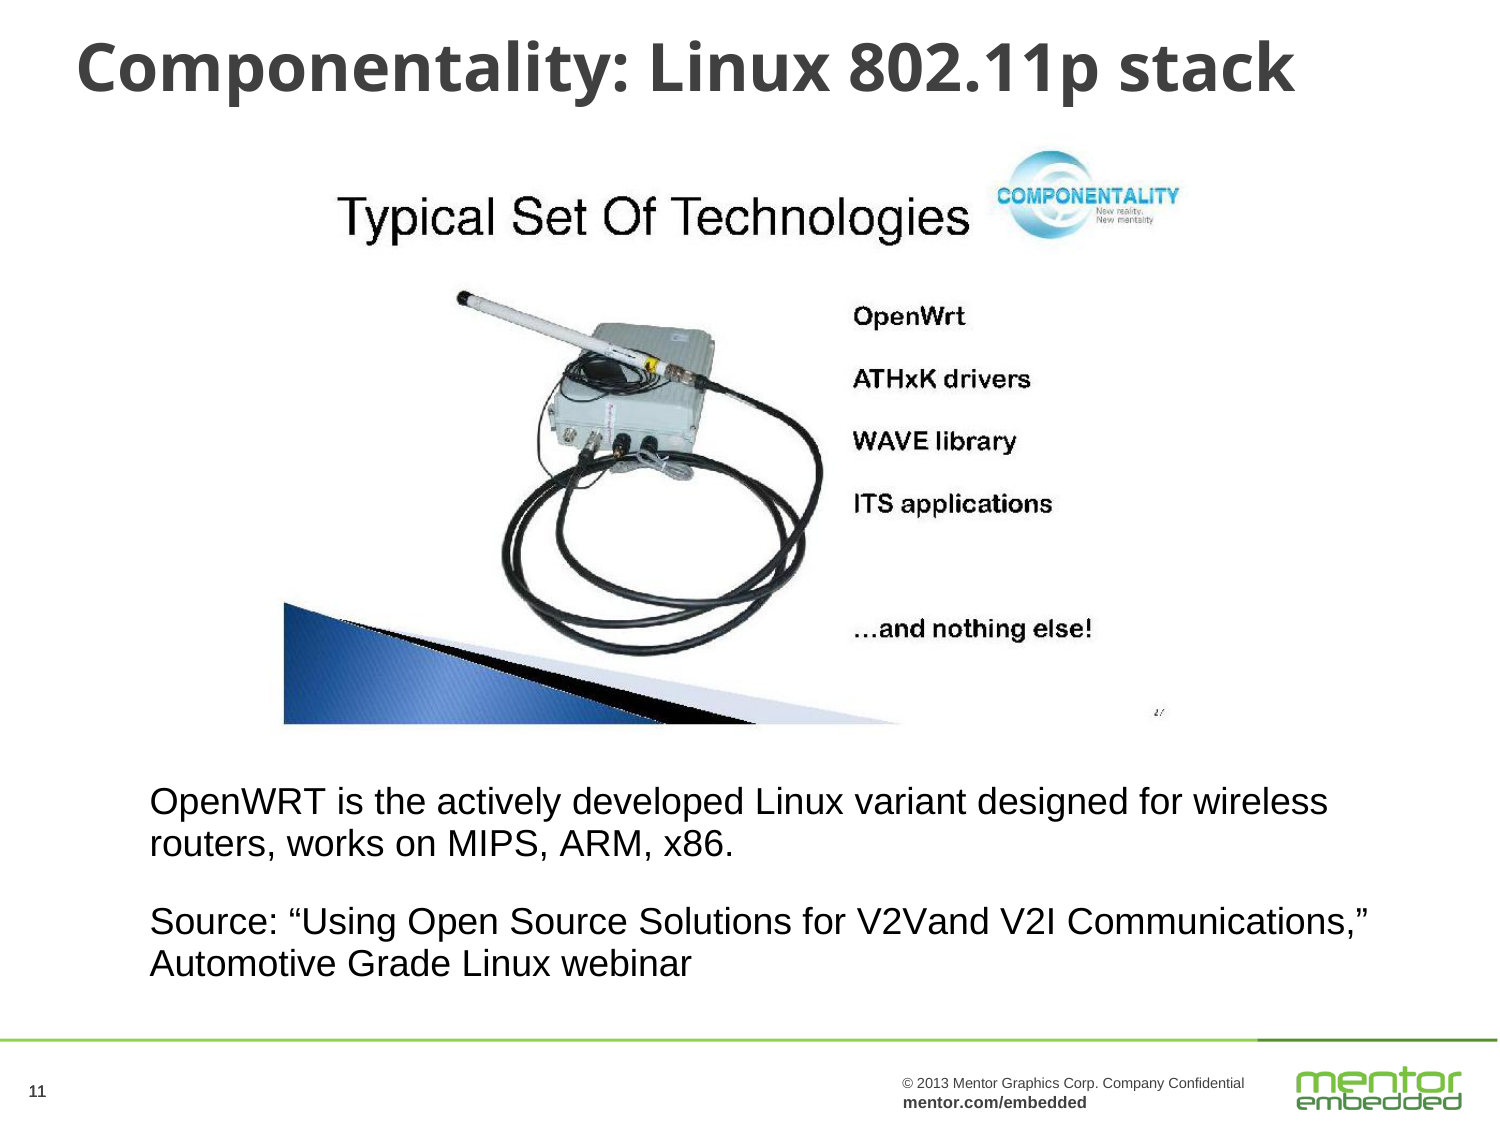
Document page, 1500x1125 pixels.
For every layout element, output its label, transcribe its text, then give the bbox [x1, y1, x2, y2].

text_box OpenWRT is the actively developed Linux variant designed for wireless routers, works on MIPS, ARM, x86. [134, 771, 1422, 870]
text_box Source: “Using Open Source Solutions for V2Vand V2I Communications,” Automotive Grade Linux webinar [134, 891, 1392, 990]
picture [270, 134, 1190, 735]
title Componentality: Linux 802.11p stack [0, 0, 1500, 113]
picture [1292, 1062, 1464, 1114]
